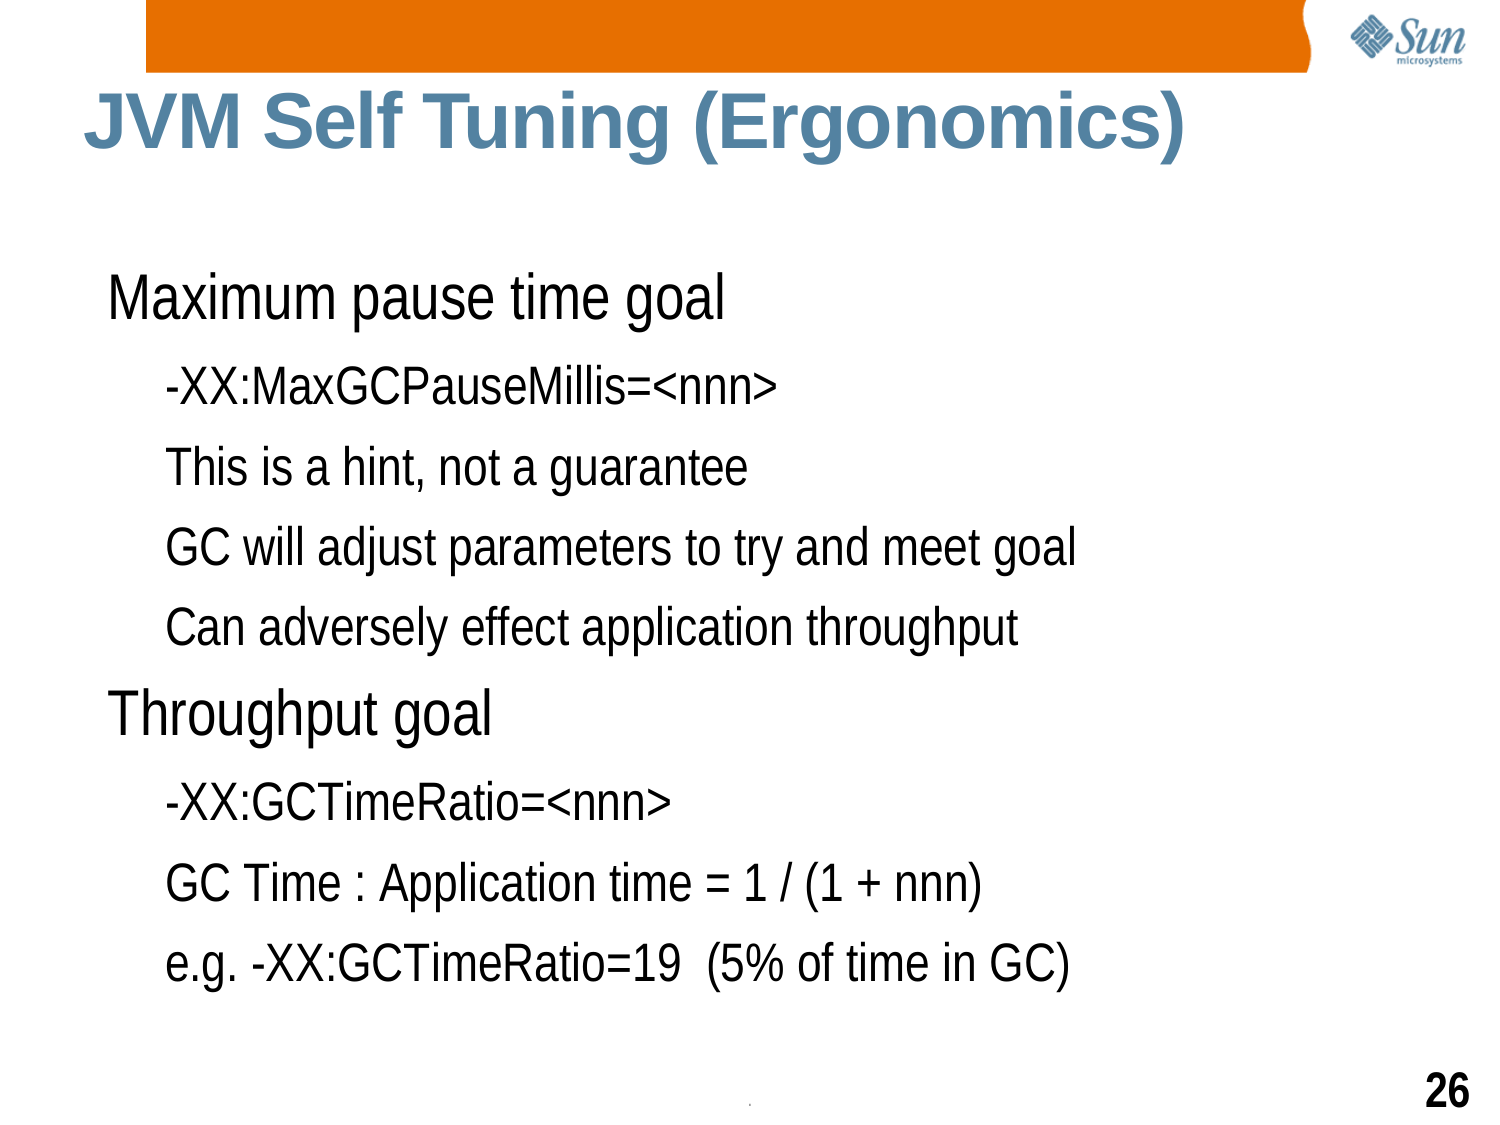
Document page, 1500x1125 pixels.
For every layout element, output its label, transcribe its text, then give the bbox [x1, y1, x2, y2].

title JVM Self Tuning (Ergonomics) [83, 84, 1446, 227]
picture [146, 0, 1500, 75]
list Maximum pause time goal -XX:MaxGCPauseMillis=<nnn> This is a hint, not a guarantee GC will adjust parameters to try and meet goal Can adversely effect application throughput Throughput goal -XX:GCTimeRatio=<nnn> GC Time : Application time = 1 / (1 + nnn) e.g. -XX:GCTimeRatio=19 (5% of time in GC) [88, 259, 1370, 1013]
